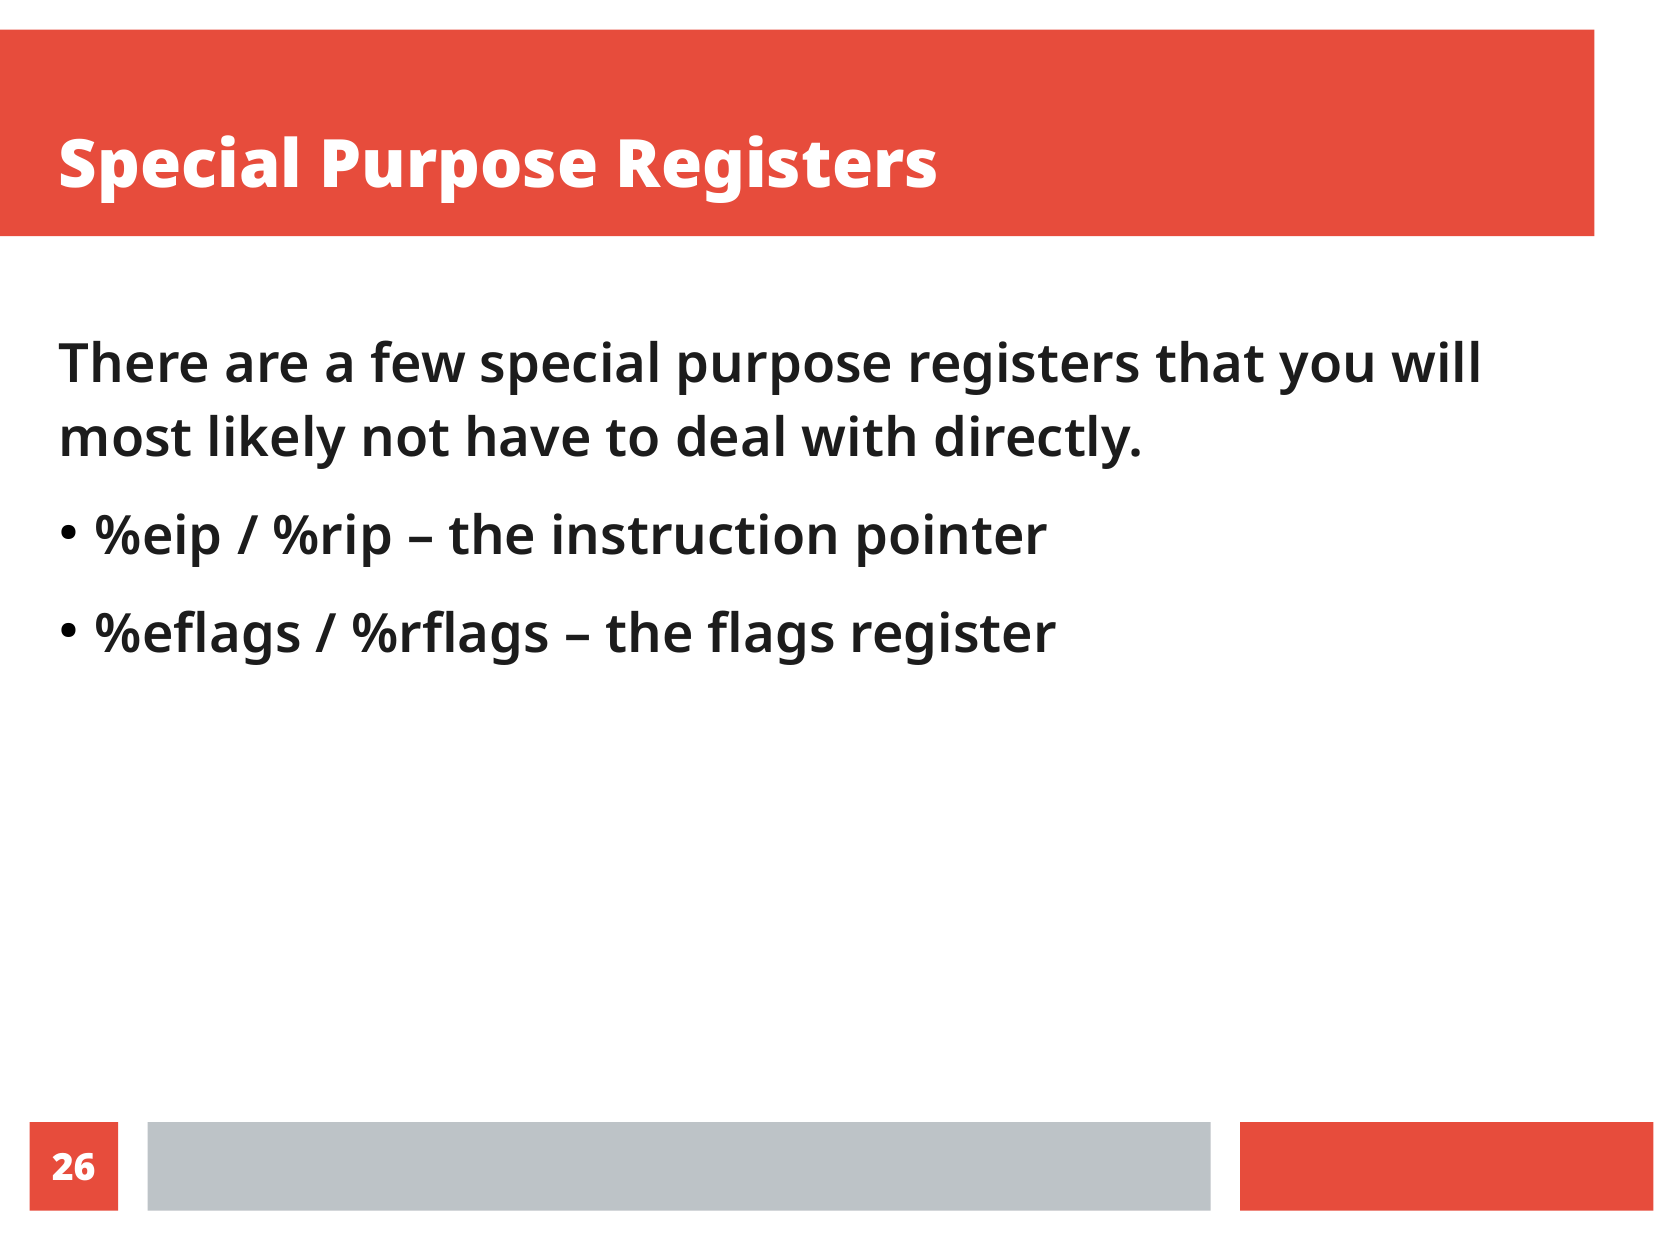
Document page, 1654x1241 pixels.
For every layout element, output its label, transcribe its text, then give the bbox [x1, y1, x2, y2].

list There are a few special purpose registers that you will most likely not have to deal with directly. %eip / %rip – the instruction pointer %eflags / %rflags – the flags register [59, 324, 1565, 1093]
title Special Purpose Registers [59, 59, 1595, 207]
